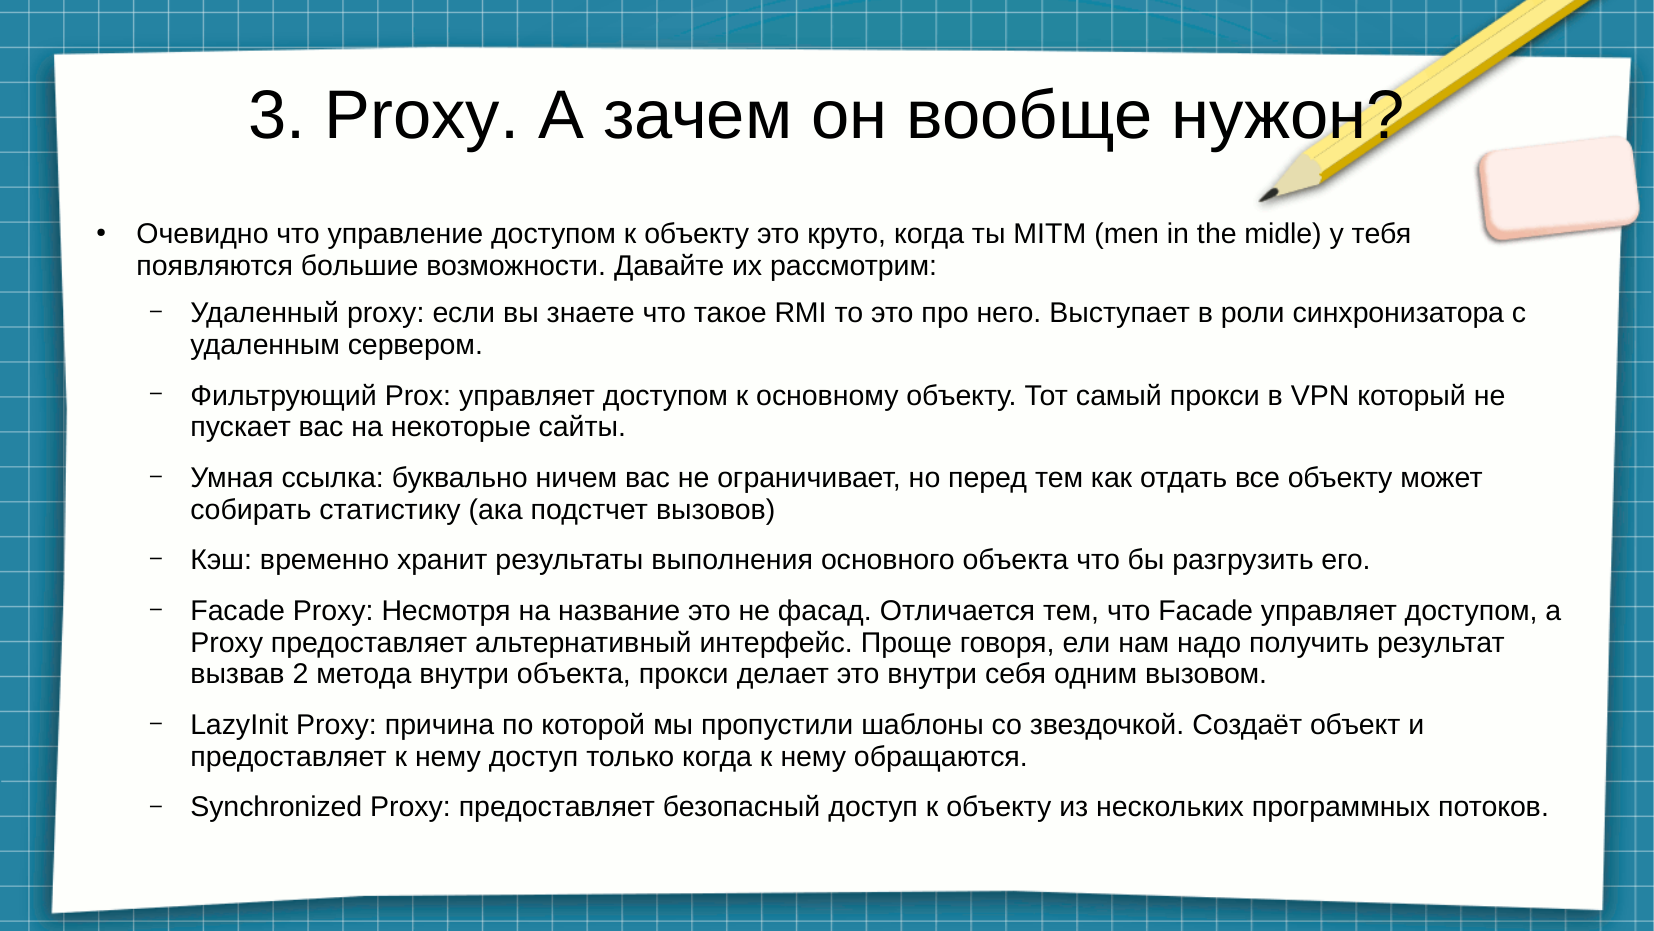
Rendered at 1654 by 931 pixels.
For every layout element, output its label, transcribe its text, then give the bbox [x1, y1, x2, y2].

list Очевидно что управление доступом к объекту это круто, когда ты MITM (men in the midle) у тебя появляются большие возможности. Давайте их рассмотрим: Удаленный proxy: если вы знаете что такое RMI то это про него. Выступает в роли синхронизатора с удаленным сервером. Фильтрующий Prox: управляет доступом к основному объекту. Тот самый прокси в VPN который не пускает вас на некоторые сайты. Умная ссылка: буквально ничем вас не ограничивает, но перед тем как отдать все объекту может собирать статистику (ака подстчет вызовов) Кэш: временно хранит результаты выполнения основного объекта что бы разгрузить его. Facade Proxy: Несмотря на название это не фасад. Отличается тем, что Facade управляет доступом, а Proxy предоставляет альтернативный интерфейс. Проще говоря, ели нам надо получить результат вызвав 2 метода внутри объекта, прокси делает это внутри себя одним вызовом. LazyInit Proxy: причина по которой мы пропустили шаблоны со звездочкой. Создаёт объект и предоставляет к нему доступ только когда к нему обращаются. Synchronized Proxy: предоставляет безопасный доступ к объекту из нескольких программных потоков. [82, 217, 1571, 857]
picture [0, 0, 1654, 931]
title 3. Proxy. А зачем он вообще нужон? [82, 37, 1571, 193]
